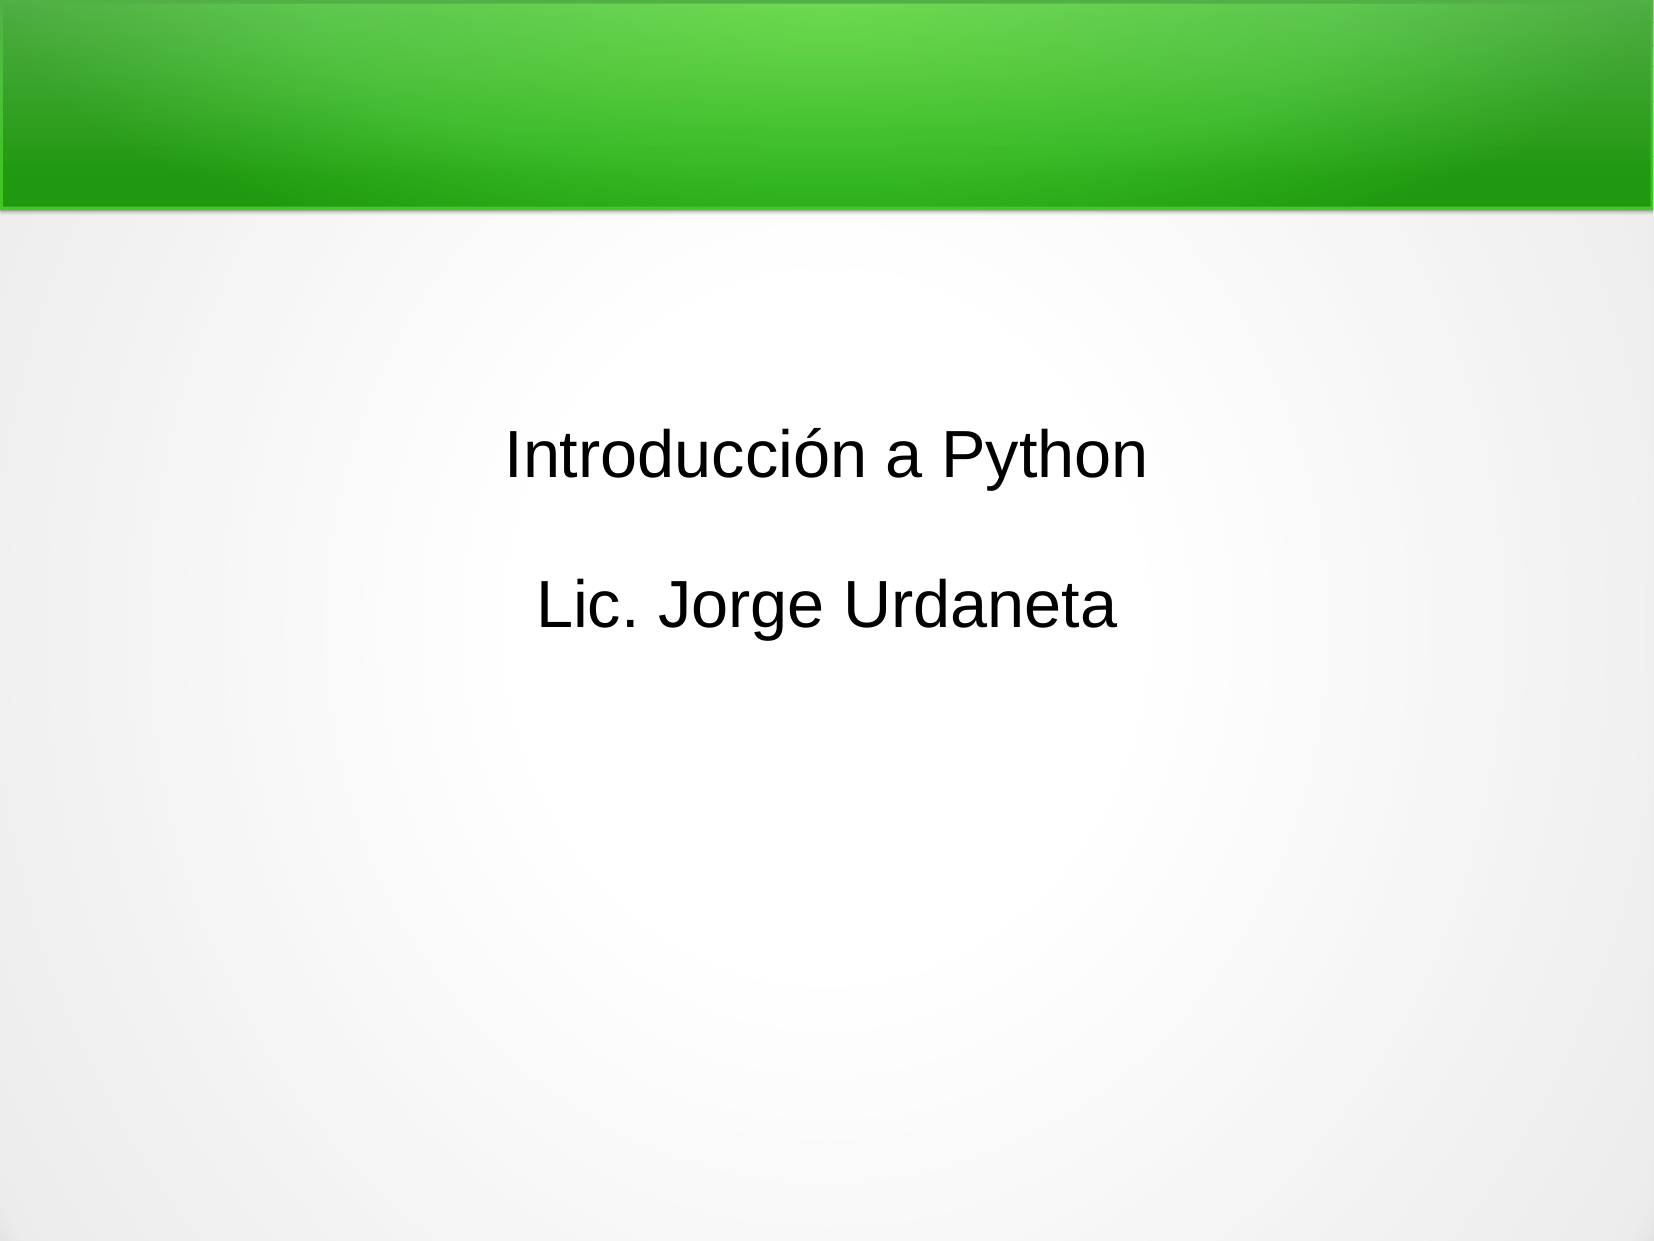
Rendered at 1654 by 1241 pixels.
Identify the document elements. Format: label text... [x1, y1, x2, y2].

subtitle Introducción a Python Lic. Jorge Urdaneta [82, 49, 1571, 1010]
